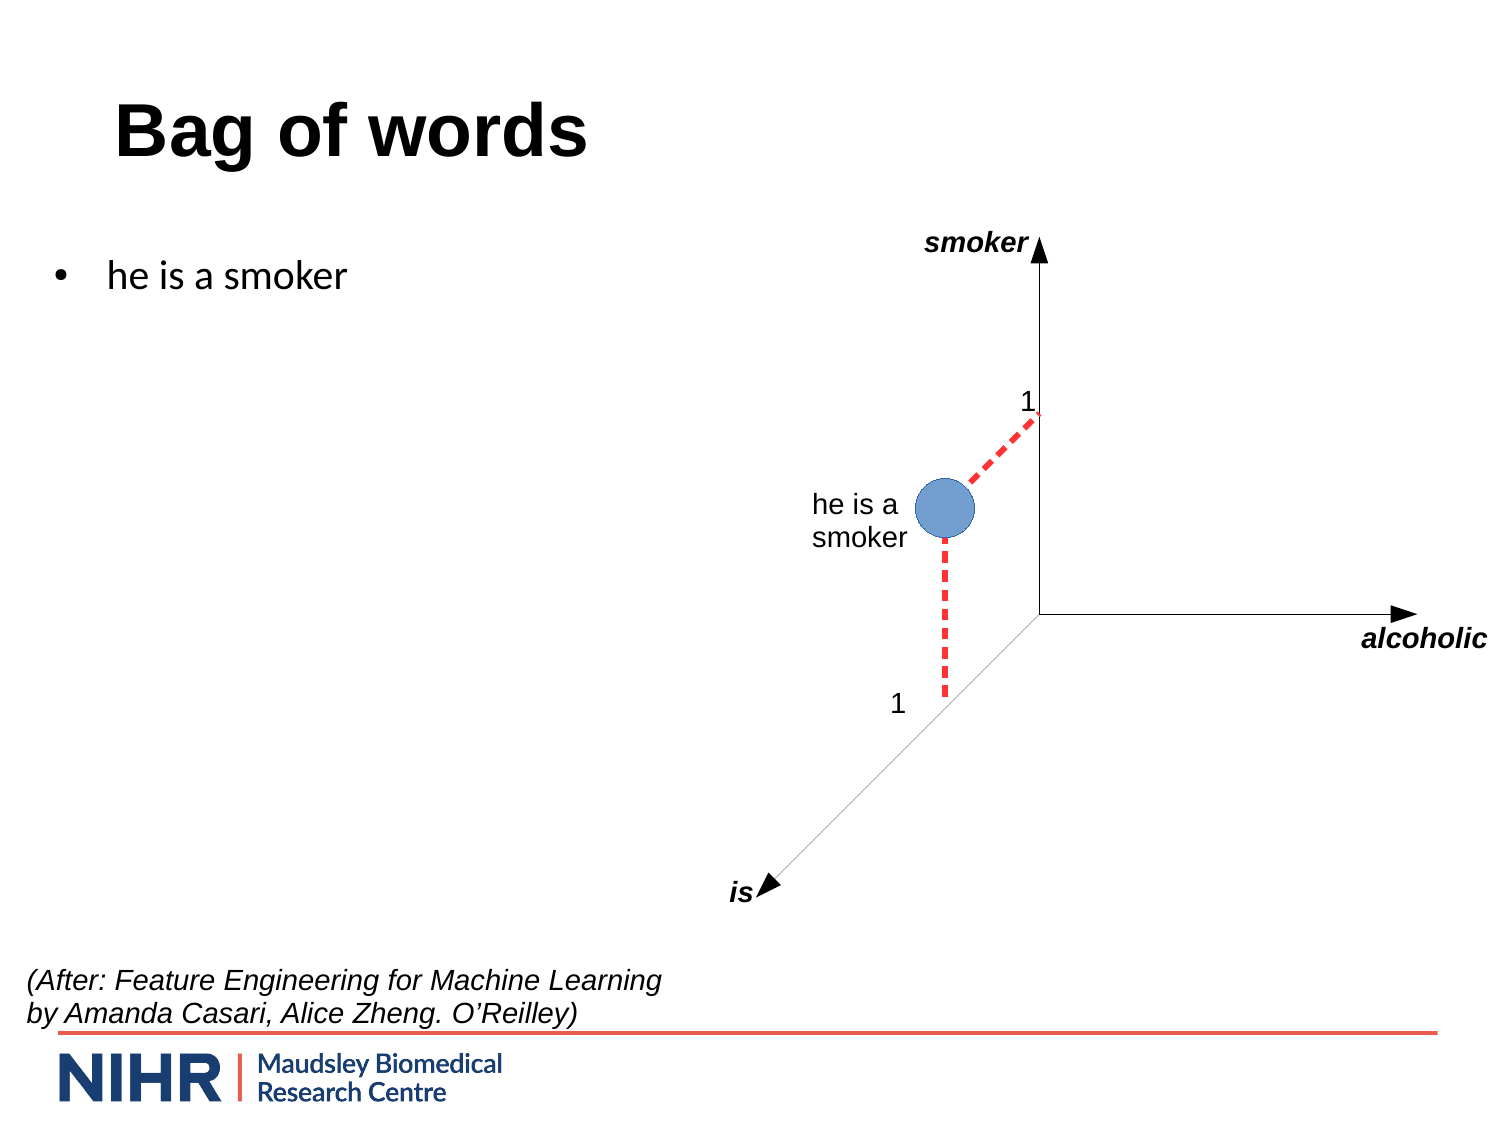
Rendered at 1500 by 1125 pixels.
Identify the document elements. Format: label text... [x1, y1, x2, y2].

text_box (After: Feature Engineering for Machine Learning by Amanda Casari, Alice Zheng. O’Reilley) [11, 956, 678, 1038]
text_box alcoholic [1346, 614, 1500, 662]
picture [29, 1038, 531, 1125]
text_box he is a smoker [797, 480, 923, 562]
list he is a smoker [35, 259, 650, 506]
text_box smoker [909, 218, 1044, 267]
text_box 1 [875, 679, 922, 727]
text_box Bag of words [100, 84, 1105, 180]
text_box [923, 478, 975, 538]
text_box 1 [1005, 377, 1052, 426]
text_box is [714, 868, 769, 916]
